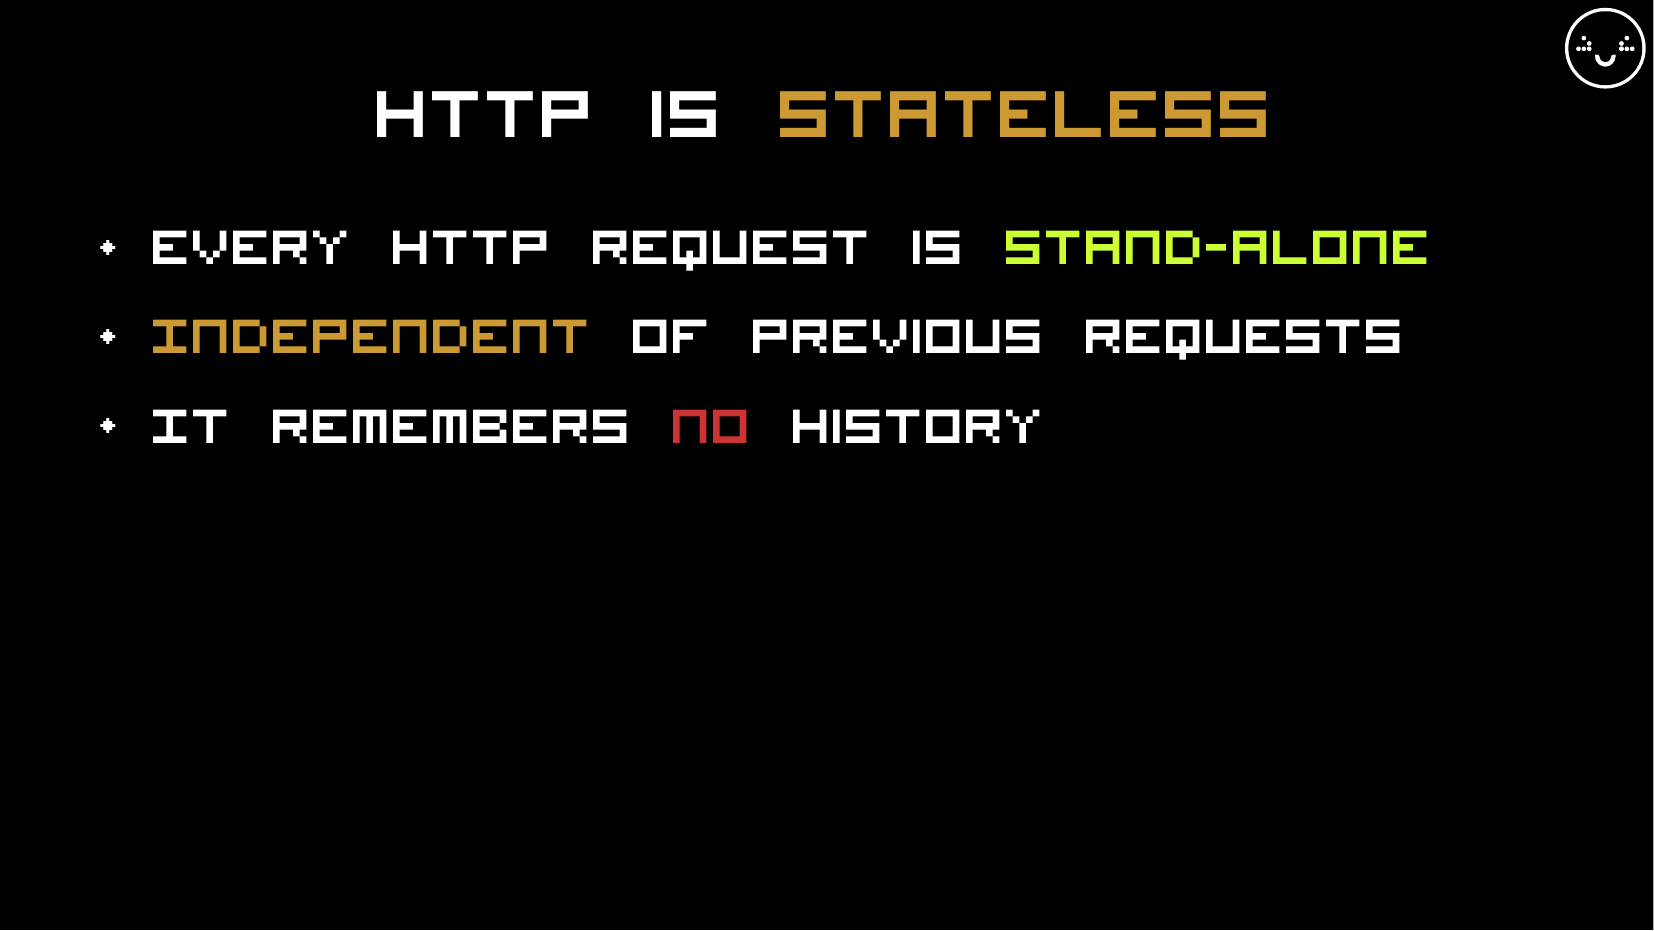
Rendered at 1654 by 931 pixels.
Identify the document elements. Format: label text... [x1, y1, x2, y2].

title Http is stateless [82, 37, 1571, 193]
list Every http request is stand-alone Independent of previous requests It remembers no history [82, 217, 1571, 758]
